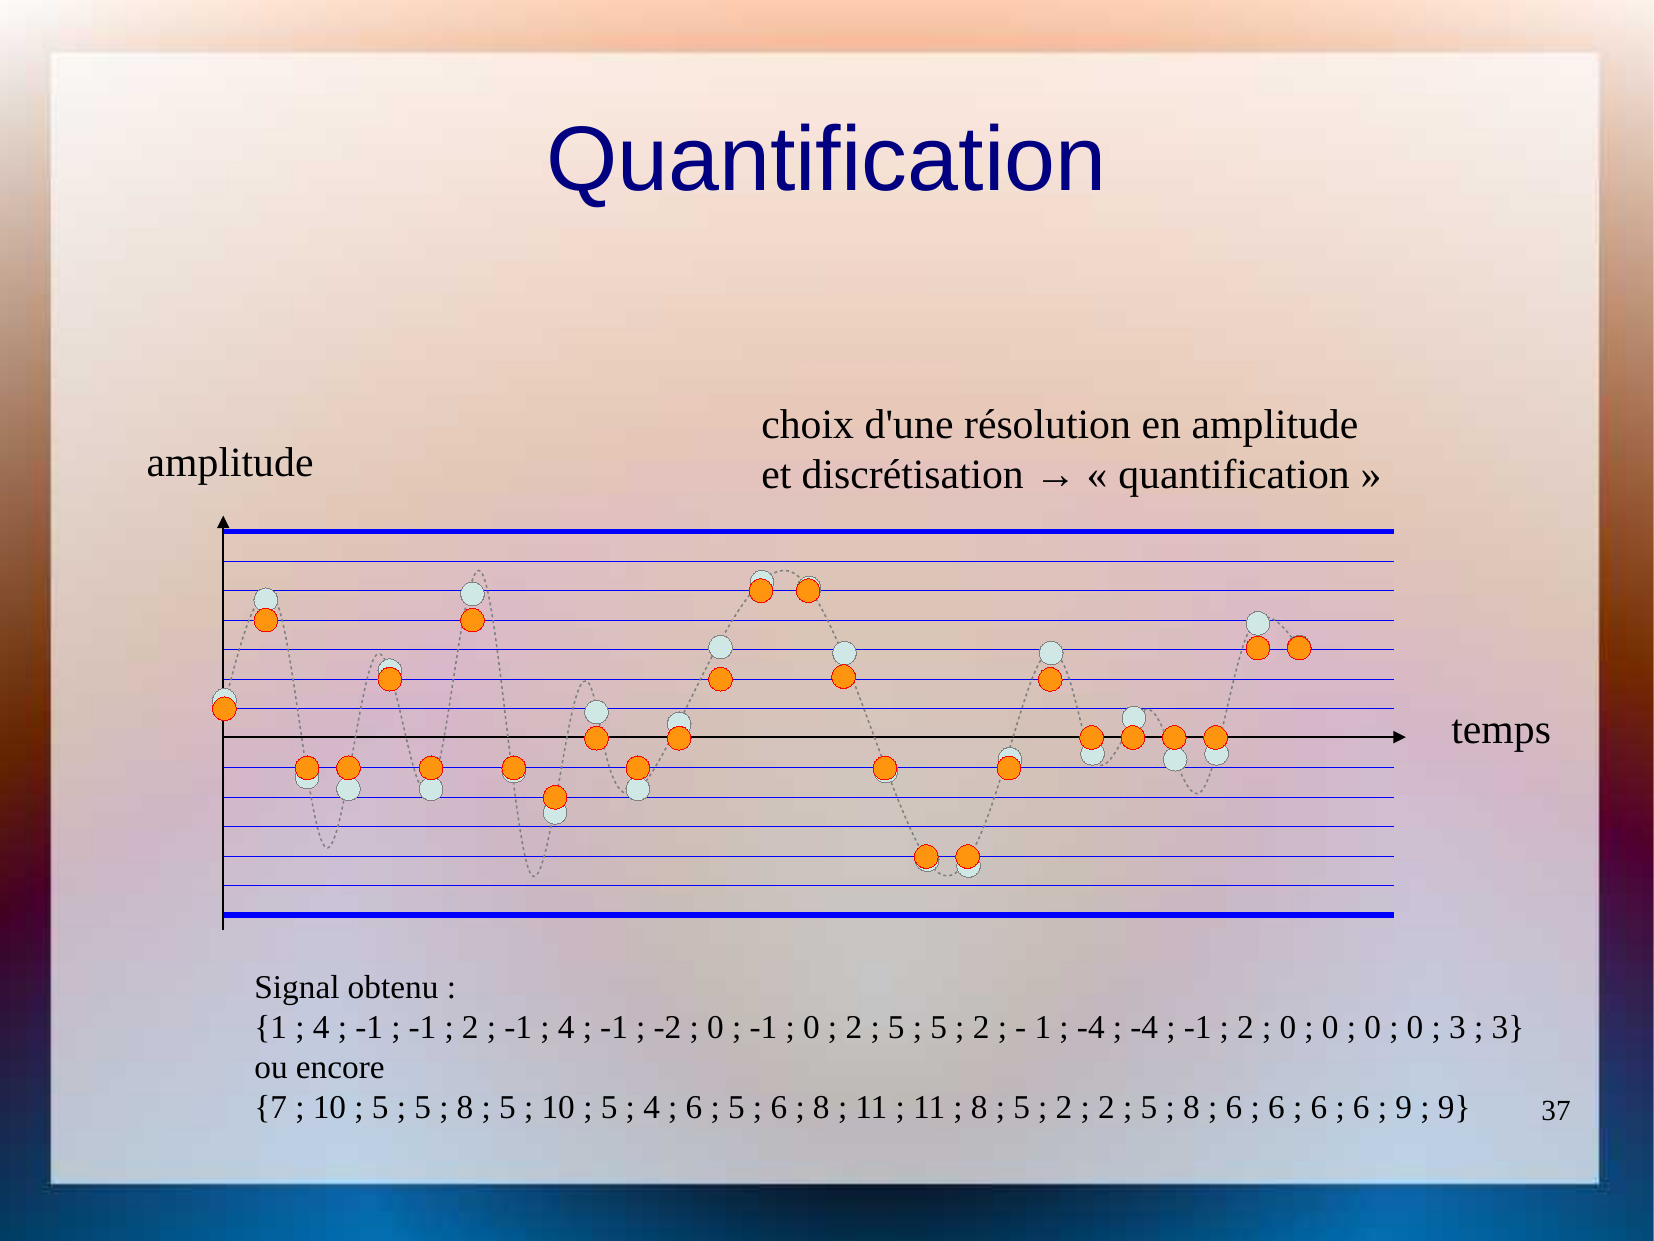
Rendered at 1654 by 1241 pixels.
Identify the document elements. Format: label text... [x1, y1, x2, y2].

text_box [625, 755, 650, 801]
text_box [295, 755, 319, 789]
text_box [501, 755, 526, 783]
text_box [584, 726, 609, 751]
text_box choix d'une résolution en amplitude et discrétisation → « quantification » [746, 389, 1397, 505]
text_box [873, 756, 898, 783]
text_box Signal obtenu : {1 ; 4 ; -1 ; -1 ; 2 ; -1 ; 4 ; -1 ; -2 ; 0 ; -1 ; 0 ; 2 ; 5 ; 5 ; 2 ; - 1 ; -4 ; -4 ; -1 ; 2 ; 0 ; 0 ; 0 ; 0 ; 3 ; 3} ou encore {7 ; 10 ; 5 ; 5 ; 8 ; 5 ; 10 ; 5 ; 4 ; 6 ; 5 ; 6 ; 8 ; 11 ; 11 ; 8 ; 5 ; 2 ; 2 ; 5 ; 8 ; 6 ; 6 ; 6 ; 6 ; 9 ; 9} [239, 957, 1542, 1133]
text_box [1039, 641, 1064, 665]
title Quantification [82, 55, 1571, 263]
text_box [1246, 611, 1270, 660]
text_box [1079, 725, 1105, 766]
text_box [1121, 706, 1146, 750]
picture [0, 0, 1654, 1241]
text_box [914, 844, 940, 872]
text_box [1038, 667, 1063, 692]
text_box [708, 667, 733, 692]
text_box [336, 755, 361, 801]
text_box [831, 641, 857, 689]
text_box [419, 755, 443, 801]
text_box temps [1401, 694, 1567, 760]
text_box [749, 570, 774, 603]
text_box [708, 635, 733, 659]
text_box [543, 785, 567, 825]
text_box [1162, 725, 1188, 772]
text_box [667, 711, 692, 751]
text_box [253, 587, 278, 632]
text_box [460, 608, 485, 632]
text_box [997, 747, 1022, 780]
text_box [377, 658, 402, 692]
text_box [796, 576, 821, 603]
text_box [584, 700, 609, 724]
text_box [955, 844, 981, 878]
text_box [1287, 635, 1312, 660]
text_box [1203, 725, 1229, 766]
text_box [460, 581, 485, 606]
text_box amplitude [131, 426, 329, 493]
text_box [212, 688, 237, 721]
